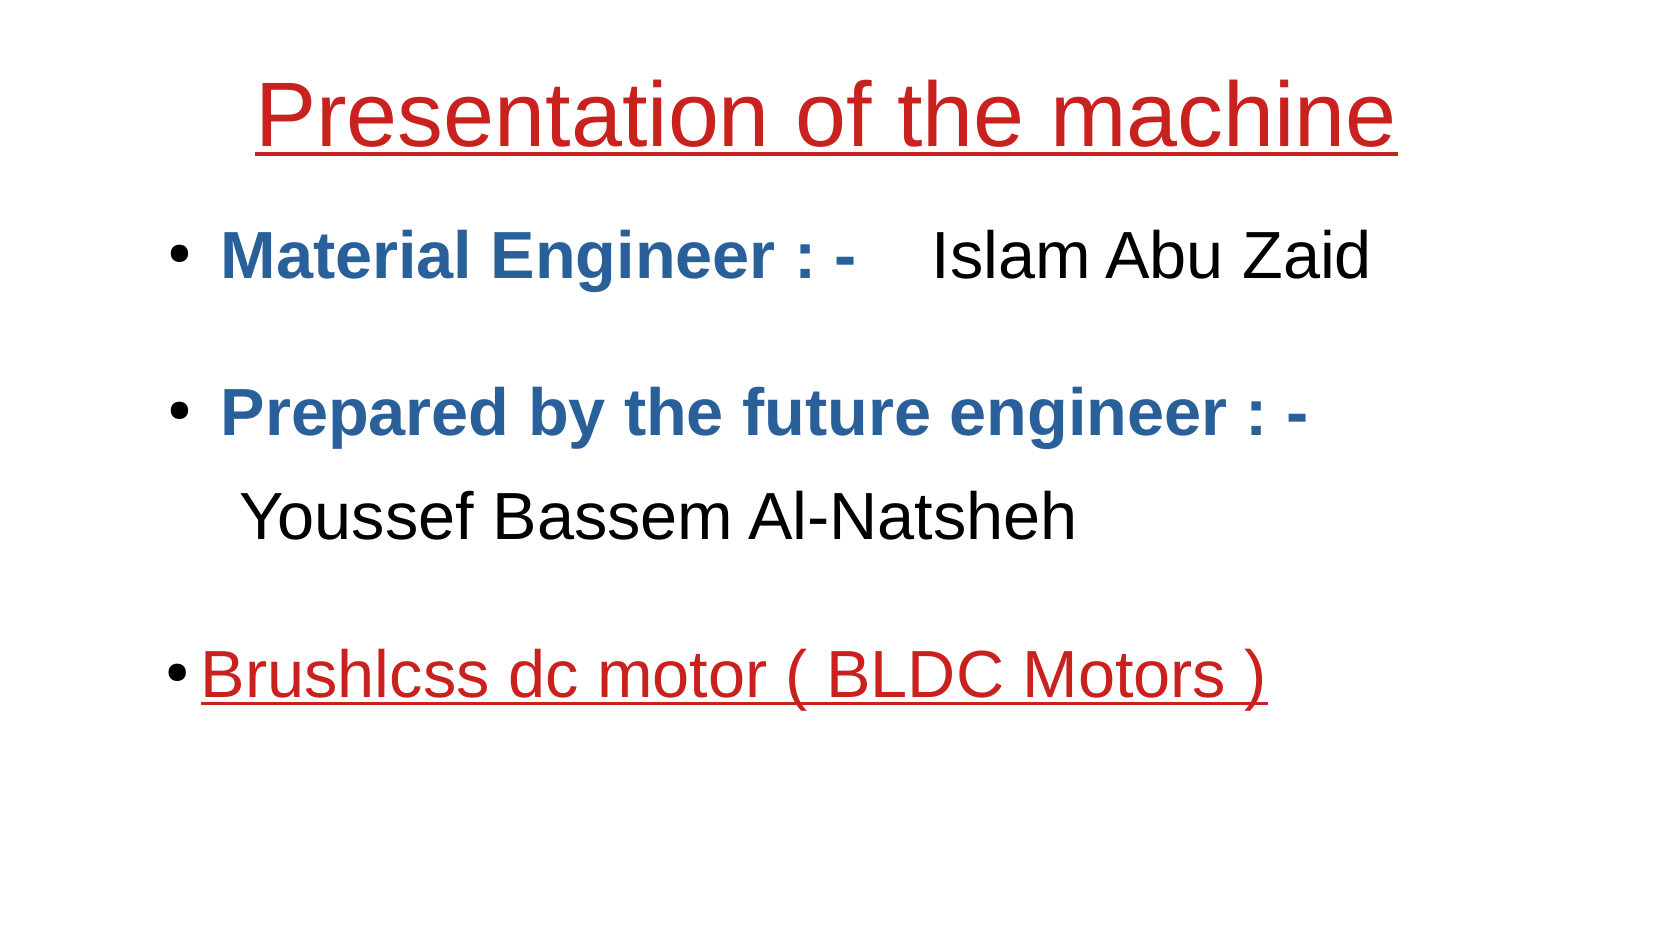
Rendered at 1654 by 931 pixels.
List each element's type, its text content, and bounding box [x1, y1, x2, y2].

list Brushlcss dc motor ( BLDC Motors ) [165, 637, 1654, 713]
list Prepared by the future engineer : - Youssef Bassem Al-Natsheh [150, 375, 1538, 633]
title Presentation of the machine [82, 37, 1571, 193]
list Material Engineer : - Islam Abu Zaid [150, 217, 1463, 375]
